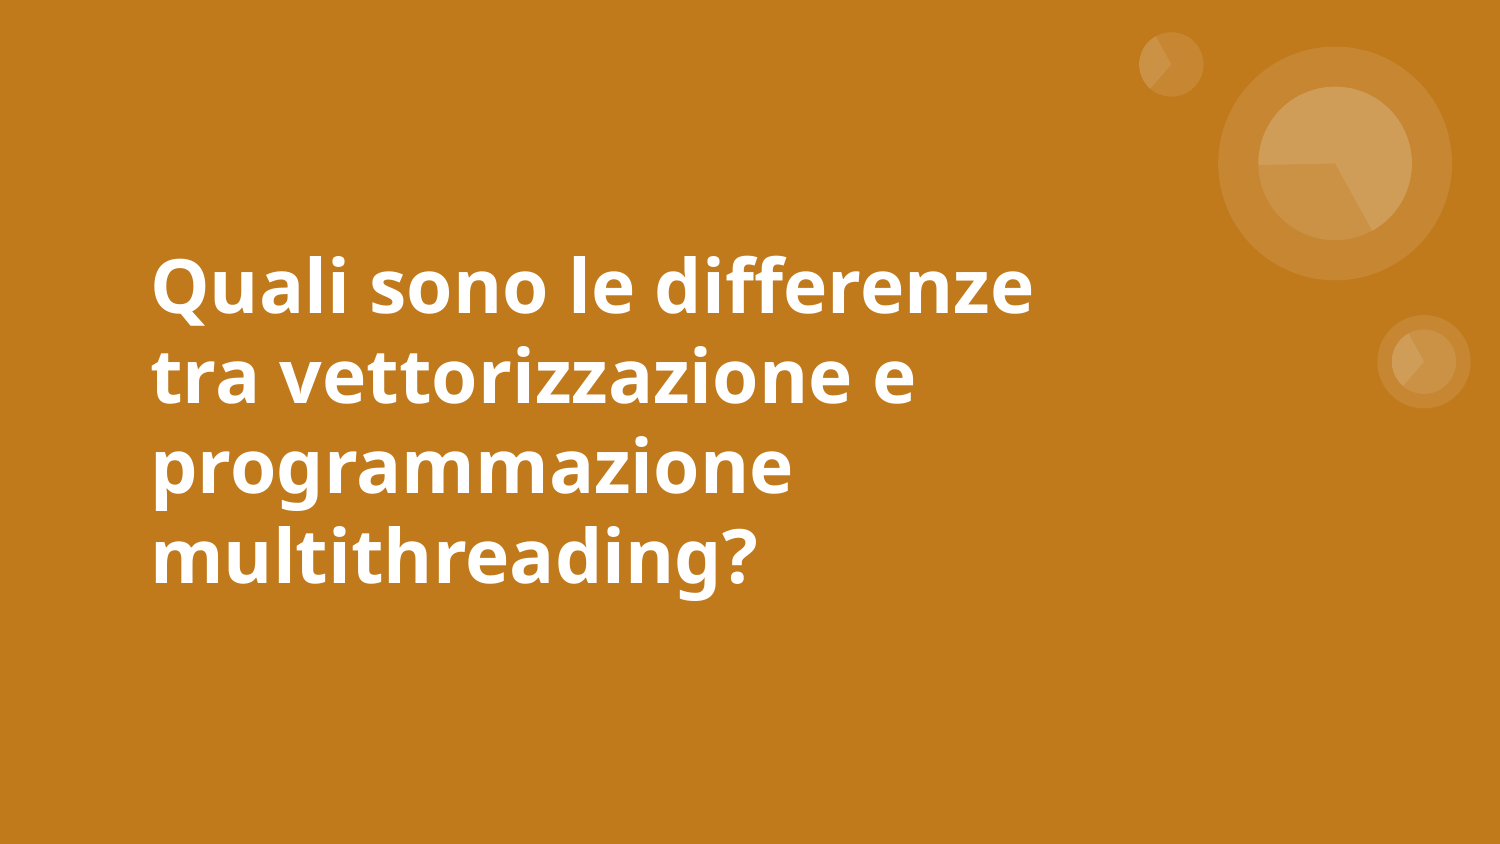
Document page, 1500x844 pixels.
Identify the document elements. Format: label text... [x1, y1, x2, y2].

title Quali sono le differenze tra vettorizzazione e programmazione multithreading? [135, 125, 1097, 712]
